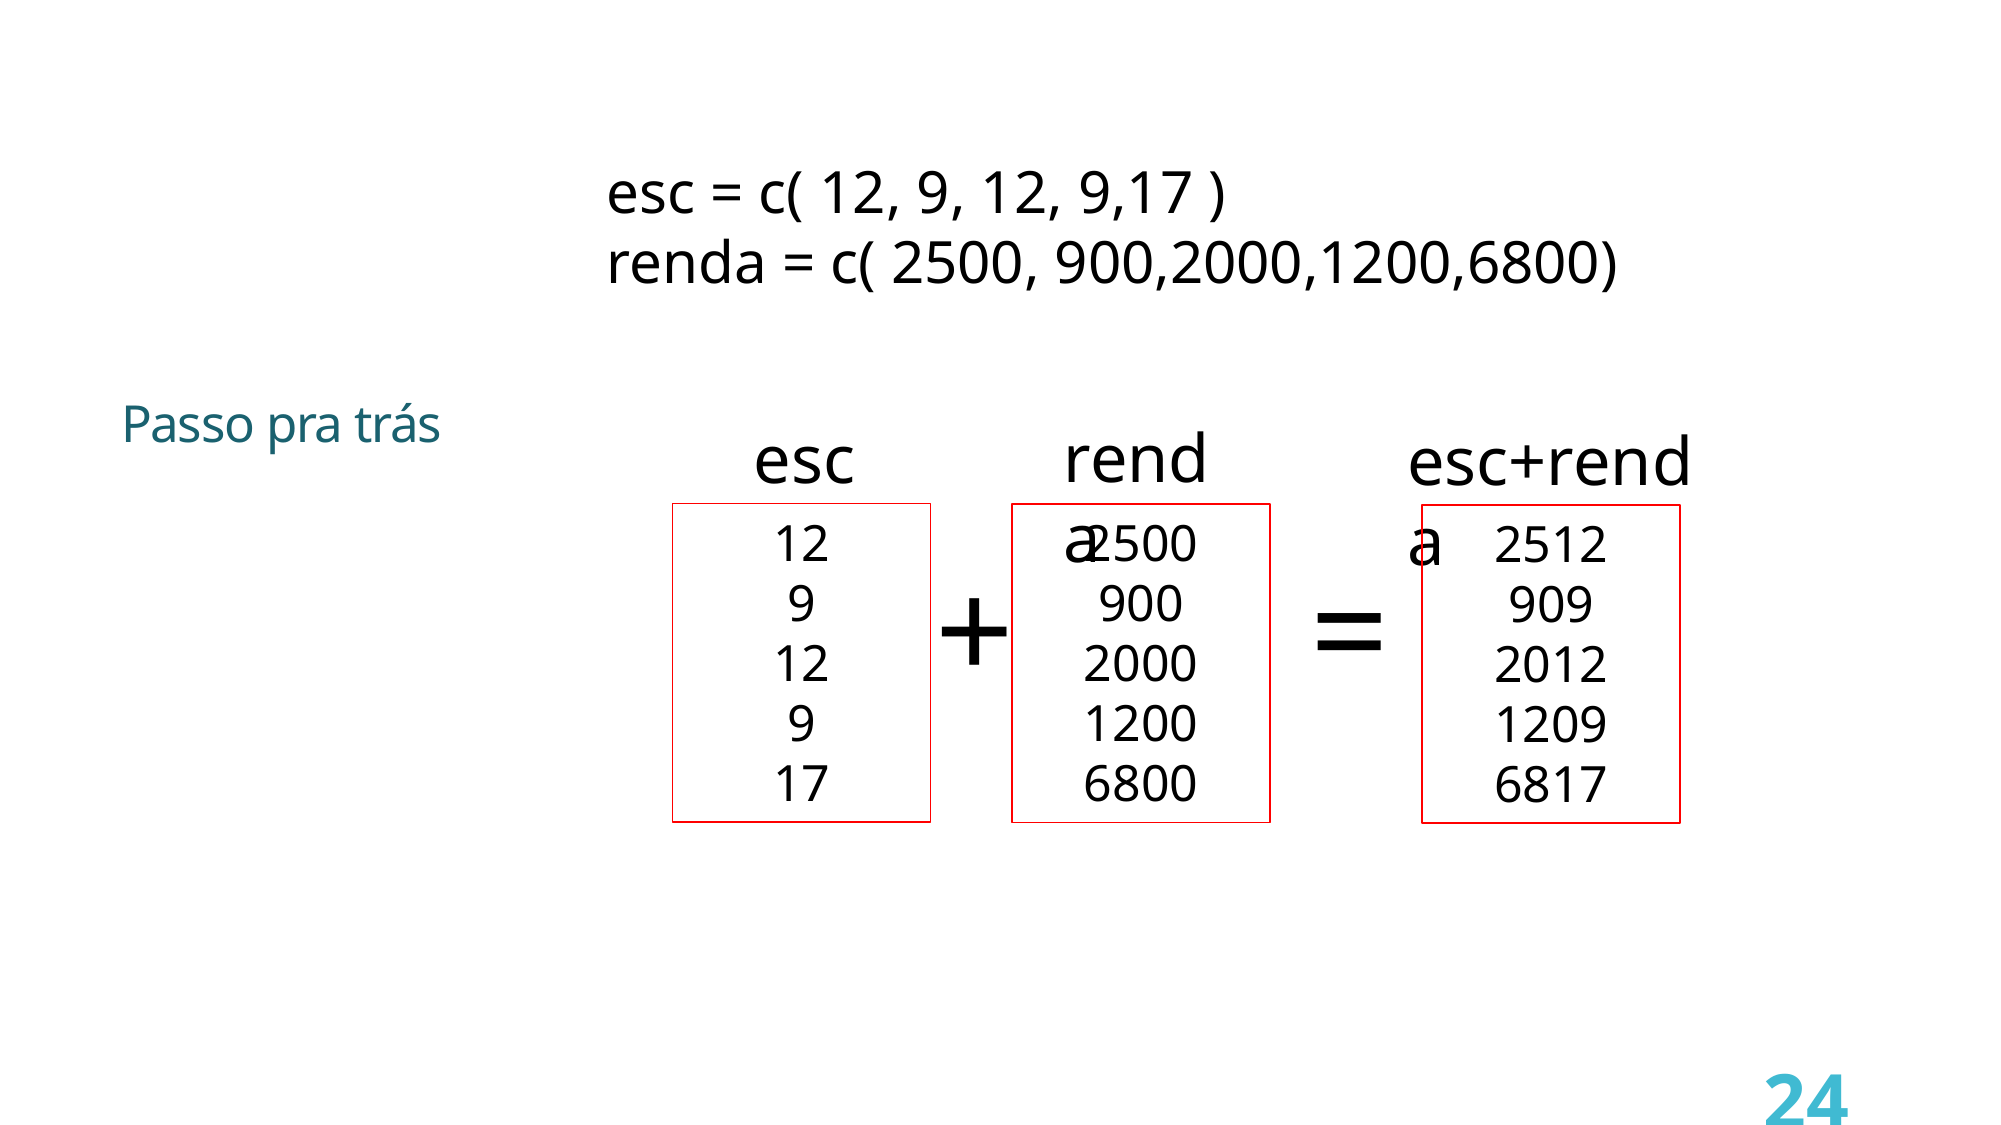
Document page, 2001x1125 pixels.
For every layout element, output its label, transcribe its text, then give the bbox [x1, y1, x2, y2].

text_box + [920, 535, 1023, 718]
text_box 2512 909 2012 1209 6817 [1422, 504, 1681, 823]
text_box esc = c( 12, 9, 12, 9,17 ) renda = c( 2500, 900,2000,1200,6800) [591, 147, 1527, 305]
text_box 2500 900 2000 1200 6800 [1011, 504, 1270, 823]
text_box Passo pra trás Operações com vetores [0, 389, 564, 627]
text_box renda [1048, 408, 1260, 503]
text_box esc+renda [1391, 411, 1711, 508]
slide_number 22 [1748, 1045, 2000, 1106]
text_box 12 9 12 9 17 [672, 503, 931, 822]
text_box = [1295, 535, 1397, 718]
text_box esc [712, 408, 897, 503]
